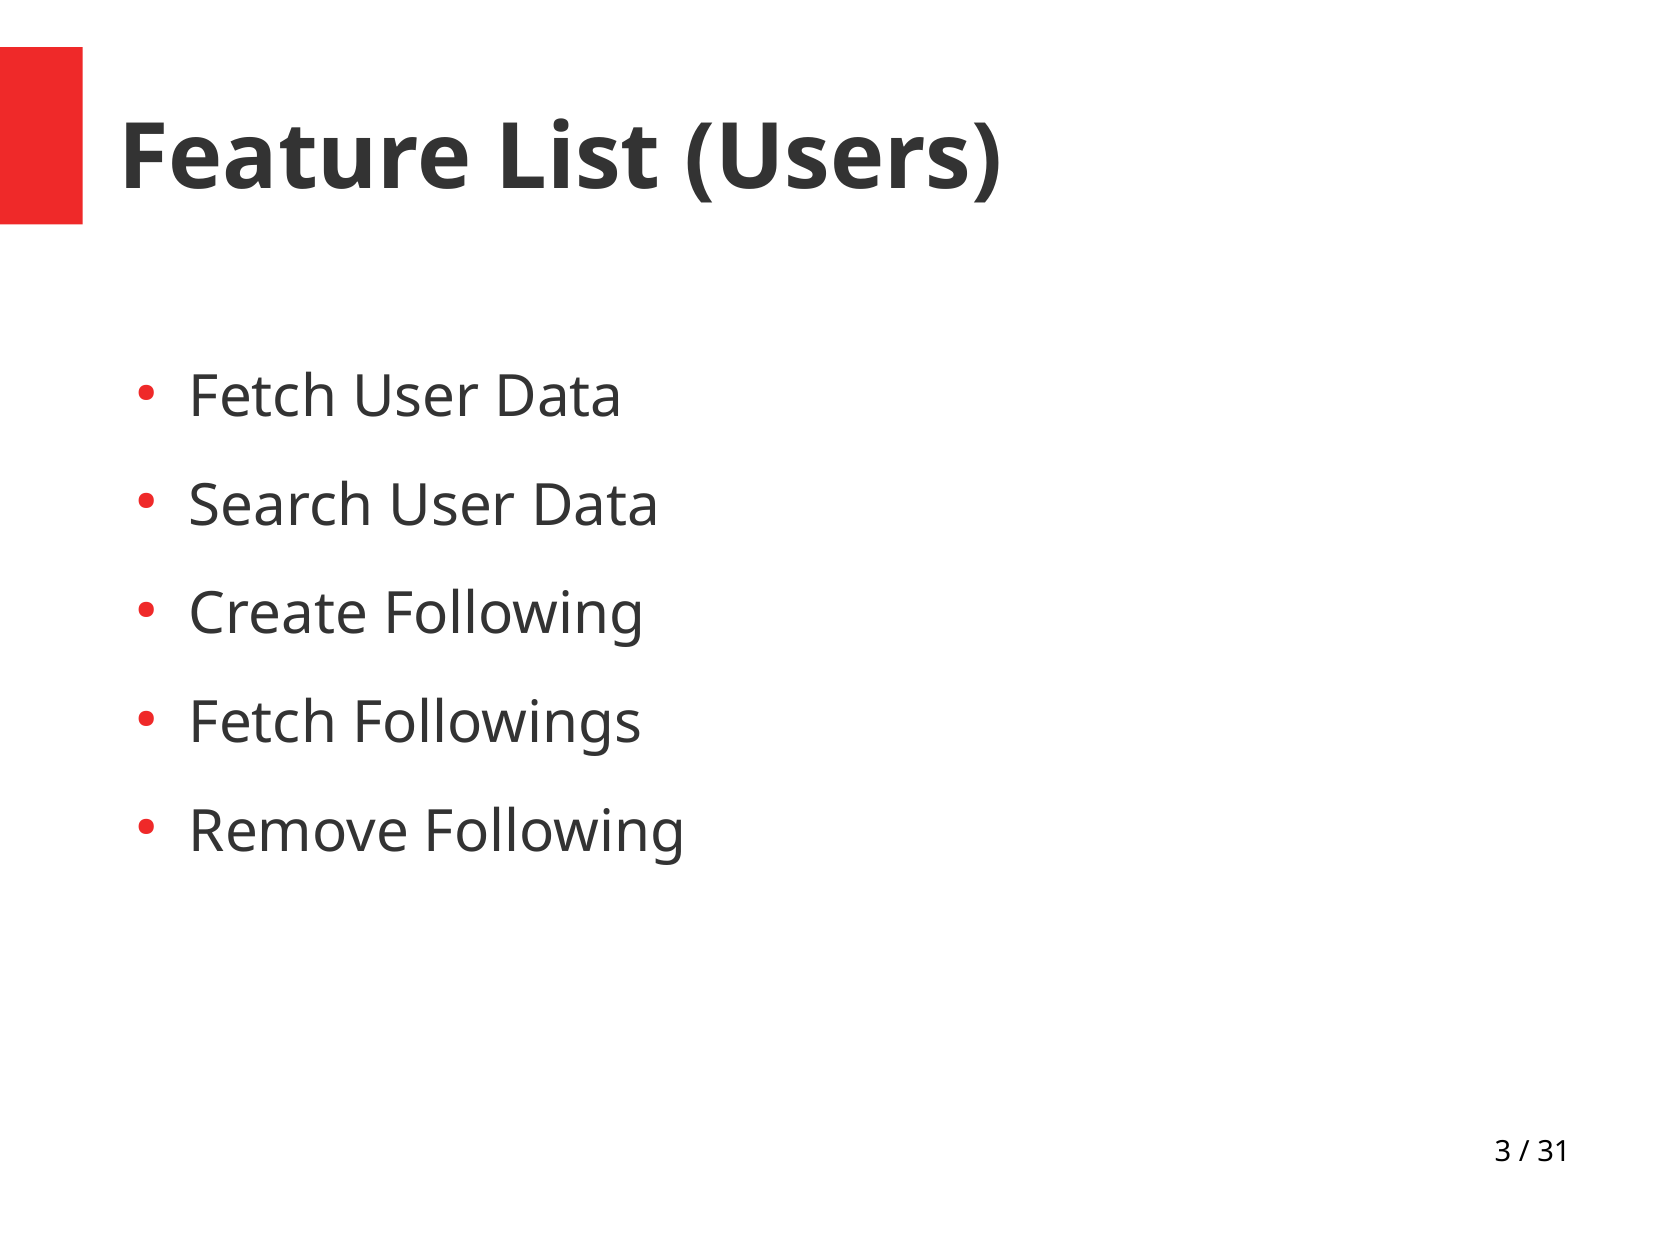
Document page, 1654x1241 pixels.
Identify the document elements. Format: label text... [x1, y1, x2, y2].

title Feature List (Users) [118, 49, 1571, 257]
list Fetch User Data Search User Data Create Following Fetch Followings Remove Following [118, 354, 781, 1074]
